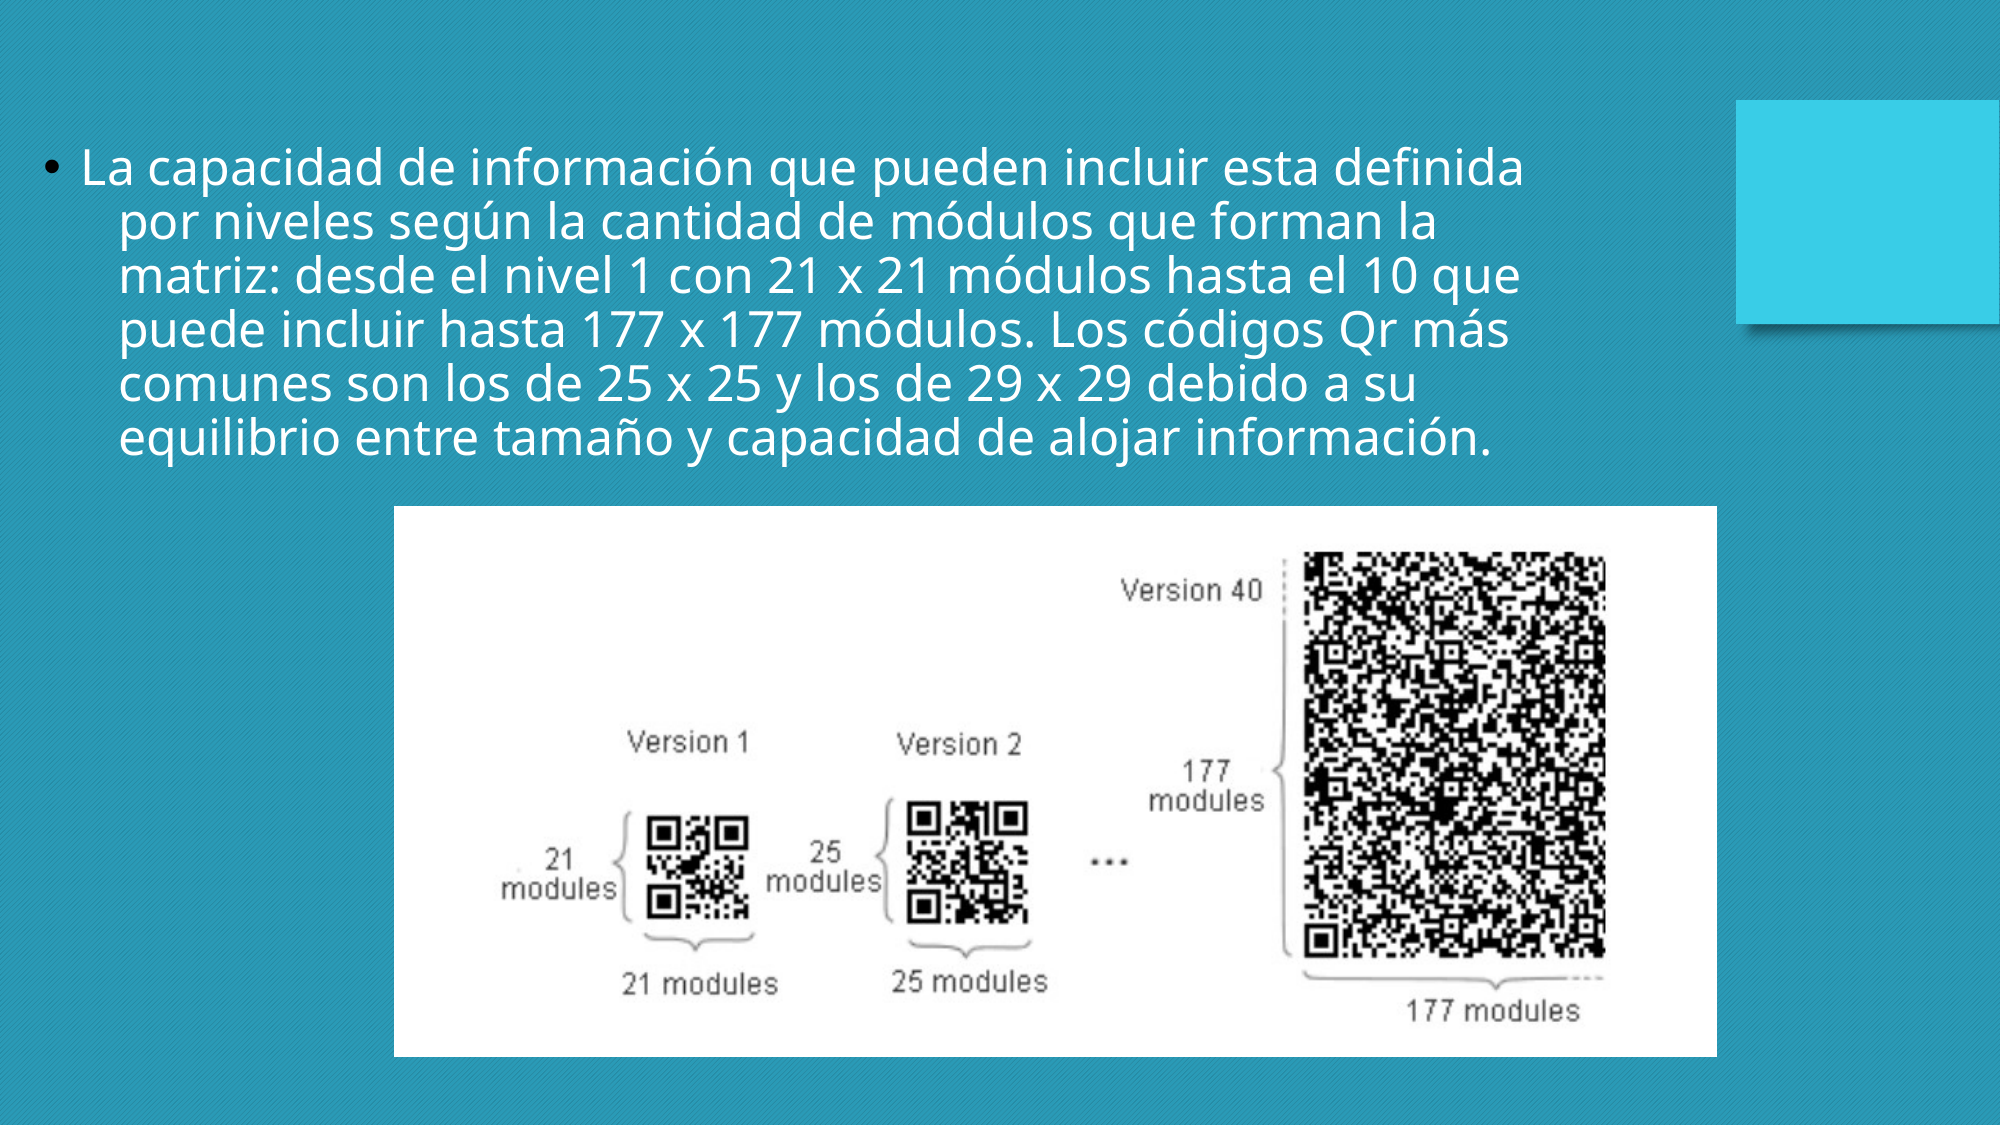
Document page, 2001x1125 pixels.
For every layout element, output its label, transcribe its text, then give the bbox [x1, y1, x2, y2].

picture [394, 506, 1717, 1057]
list La capacidad de información que pueden incluir esta definida por niveles según la cantidad de módulos que forman la matriz: desde el nivel 1 con 21 x 21 módulos hasta el 10 que puede incluir hasta 177 x 177 módulos. Los códigos Qr más comunes son los de 25 x 25 y los de 29 x 29 debido a su equilibrio entre tamaño y capacidad de alojar información. [28, 134, 1606, 521]
picture [1736, 323, 2000, 348]
